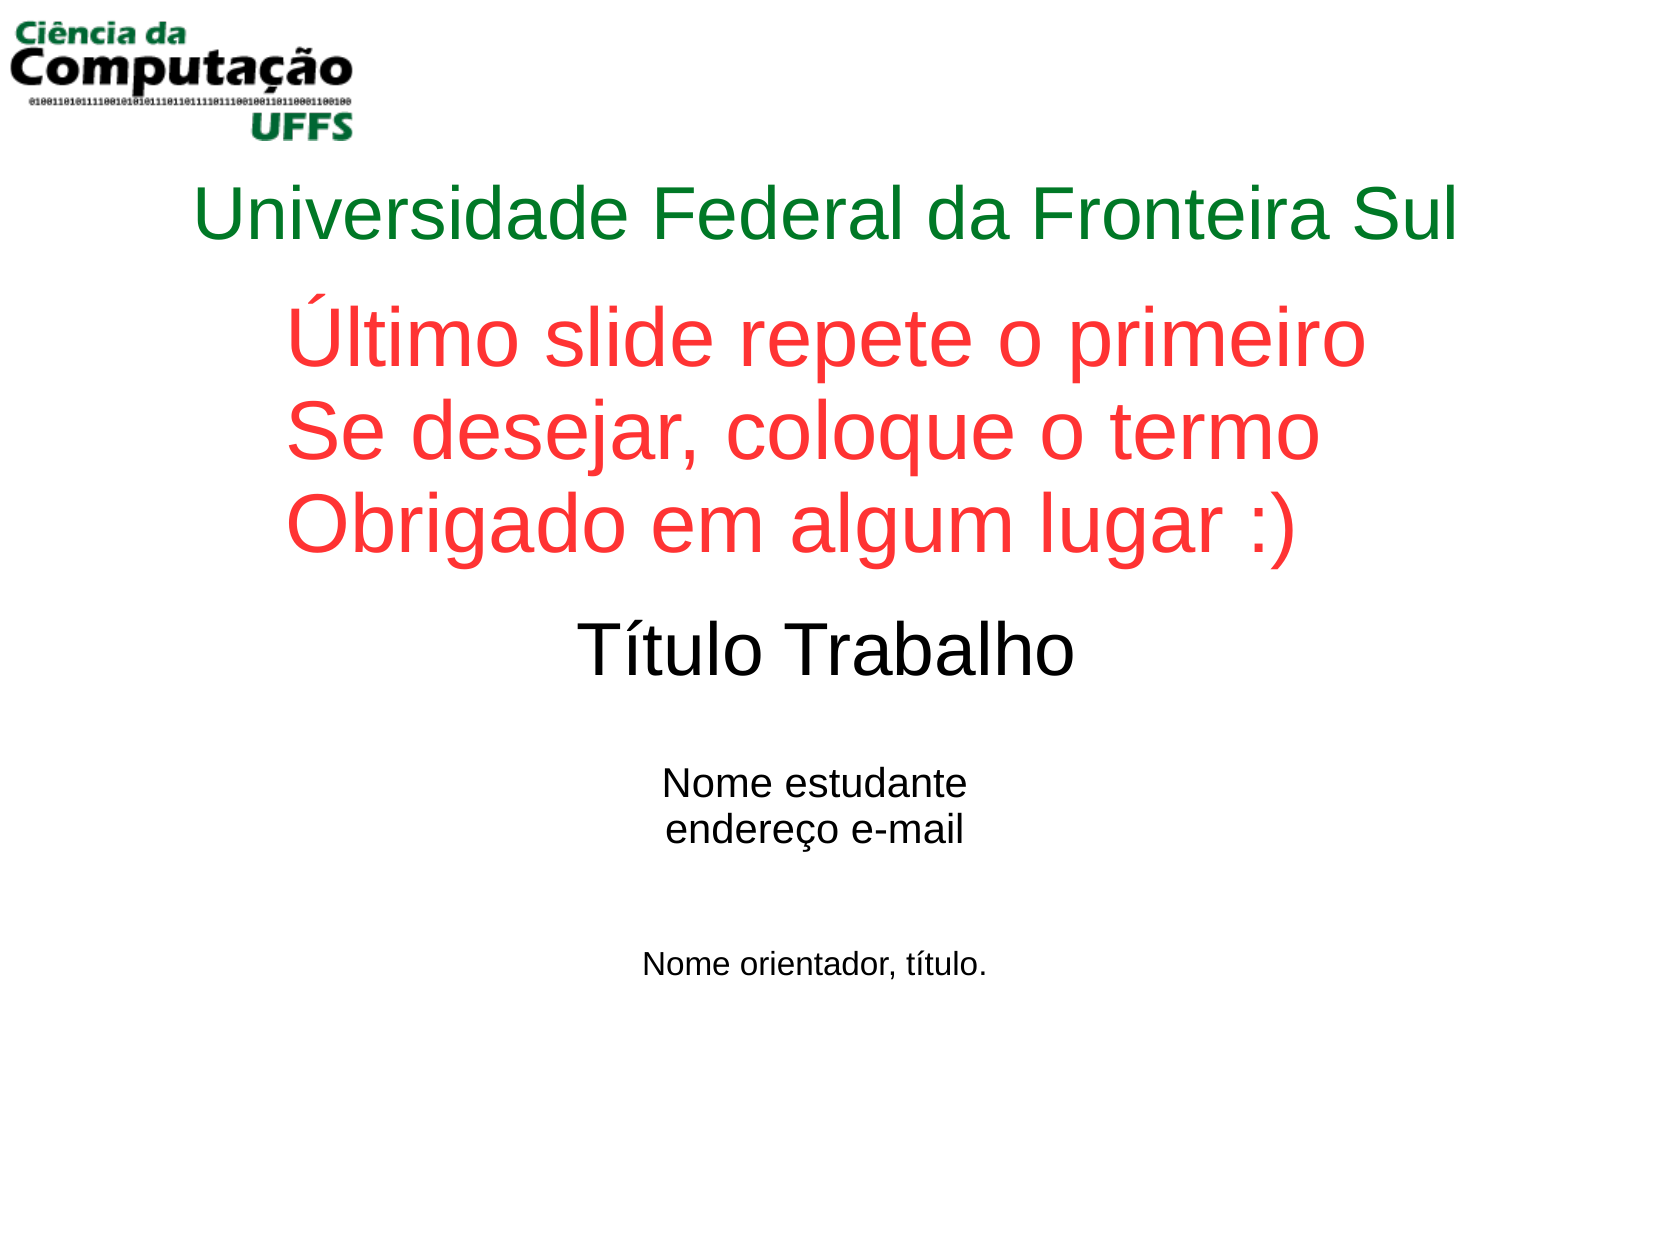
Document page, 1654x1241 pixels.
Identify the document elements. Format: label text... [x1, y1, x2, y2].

text_box Nome estudante endereço e-mail Nome orientador, título. [301, 767, 1329, 1063]
text_box Último slide repete o primeiro Se desejar, coloque o termo Obrigado em algum lugar :) [270, 283, 1384, 578]
subtitle Título Trabalho [82, 290, 1571, 1010]
picture [9, 0, 356, 141]
title Universidade Federal da Fronteira Sul [82, 49, 1571, 257]
